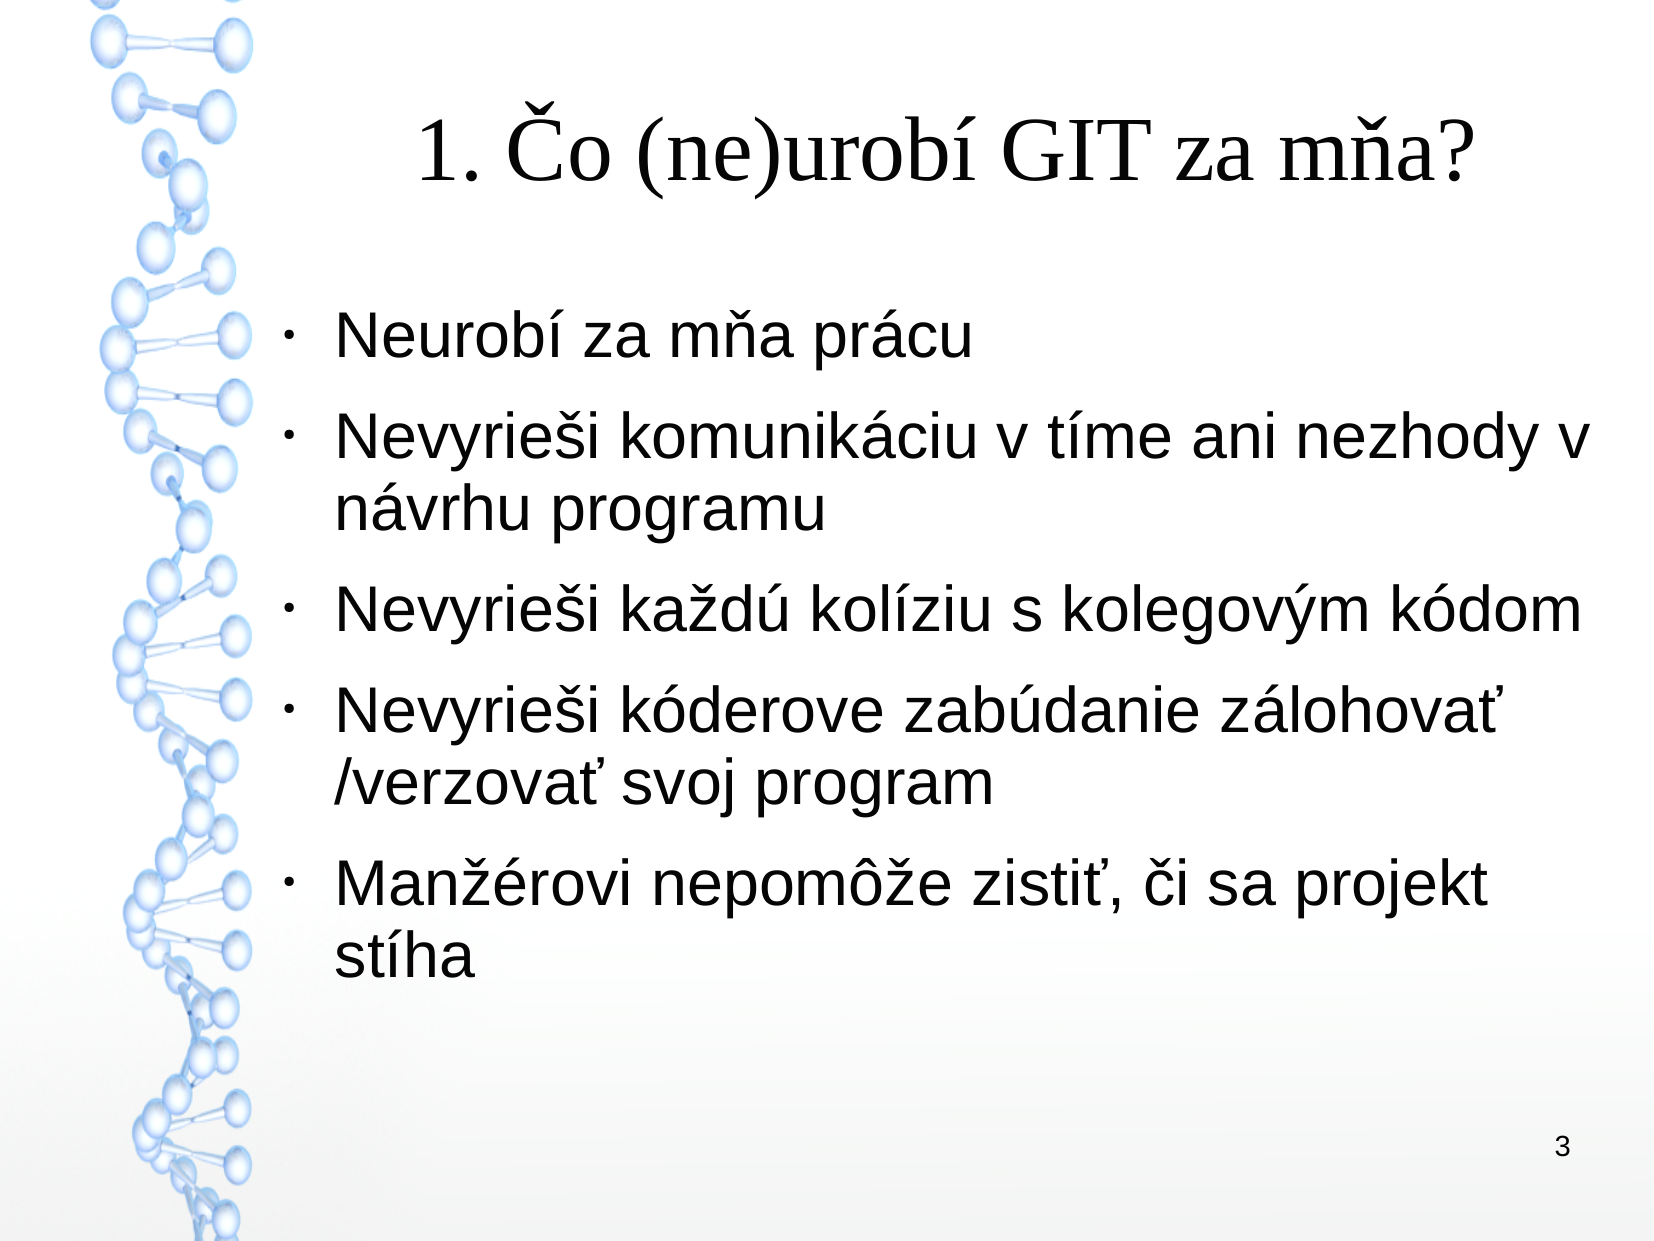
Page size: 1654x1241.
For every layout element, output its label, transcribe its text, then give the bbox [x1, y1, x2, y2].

list Neurobí za mňa prácu Nevyrieši komunikáciu v tíme ani nezhody v návrhu programu Nevyrieši každú kolíziu s kolegovým kódom Nevyrieši kóderove zabúdanie zálohovať /verzovať svoj program Manžérovi nepomôže zistiť, či sa projekt stíha [265, 299, 1595, 1019]
picture [0, 0, 1654, 1241]
title 1. Čo (ne)urobí GIT za mňa? [265, 47, 1595, 252]
